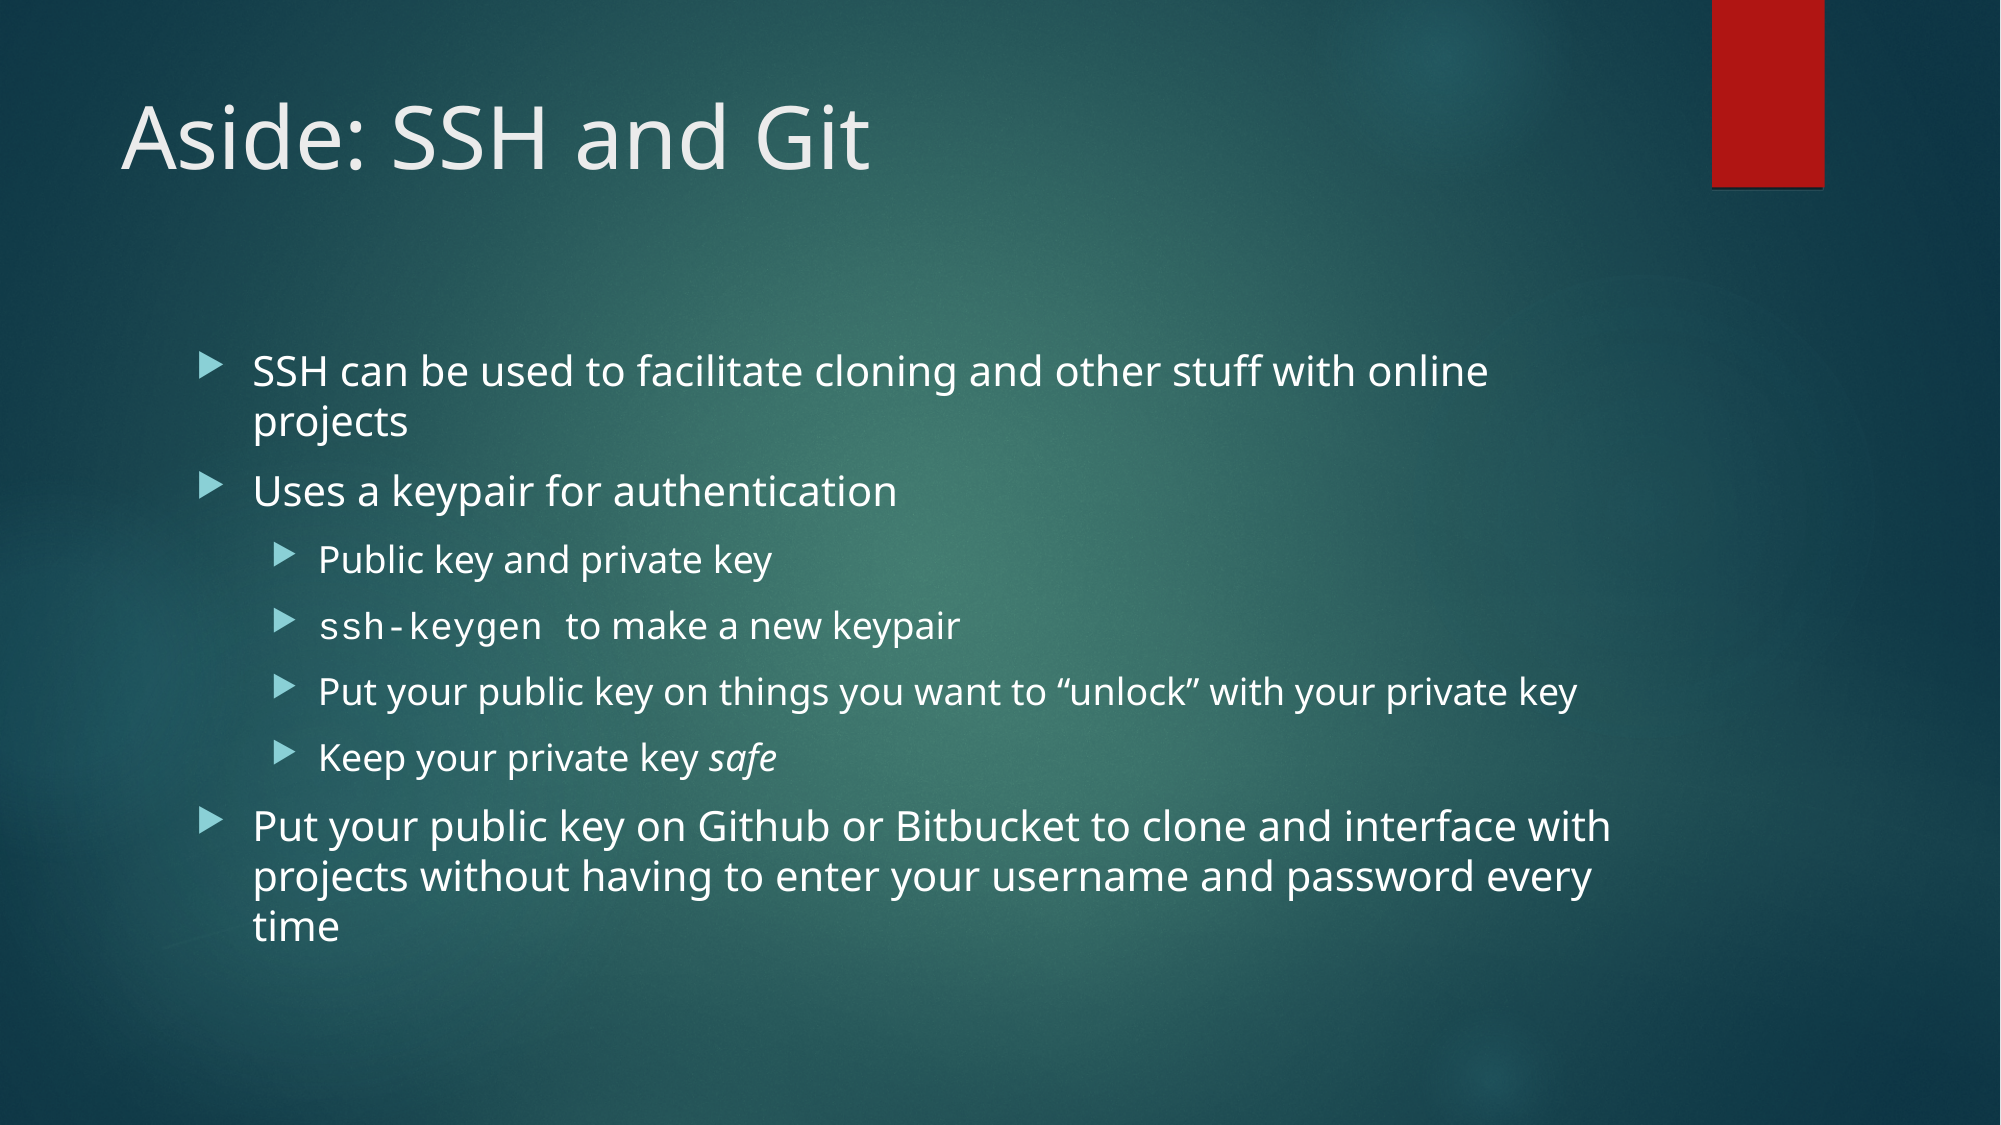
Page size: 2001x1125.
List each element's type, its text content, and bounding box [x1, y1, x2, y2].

title Aside: SSH and Git [106, 74, 1649, 304]
picture [0, 0, 2001, 1125]
list SSH can be used to facilitate cloning and other stuff with online projects Uses a keypair for authentication Public key and private key ssh-keygen to make a new keypair Put your public key on things you want to “unlock” with your private key Keep your private key safe Put your public key on Github or Bitbucket to clone and interface with projects without having to enter your username and password every time [181, 336, 1649, 1025]
